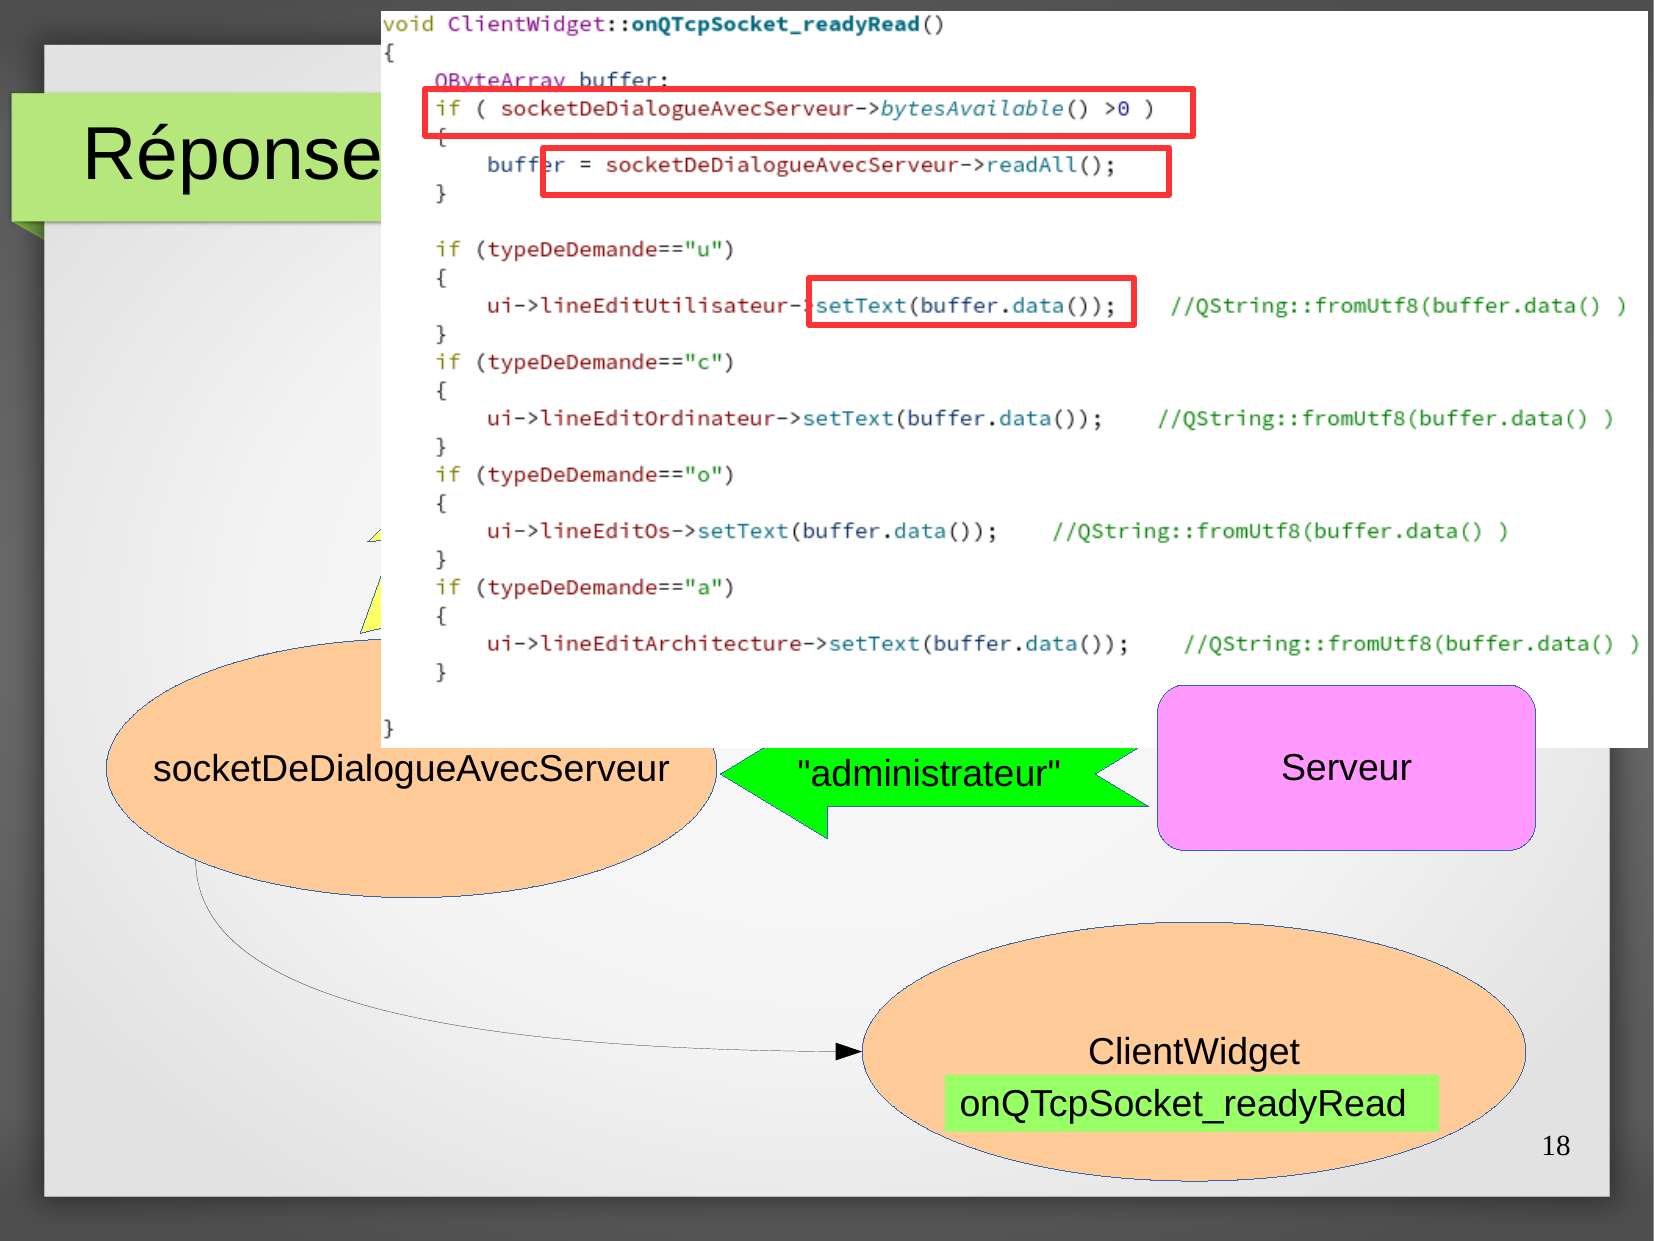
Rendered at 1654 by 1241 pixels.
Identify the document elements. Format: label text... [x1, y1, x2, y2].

text_box [367, 528, 381, 542]
text_box Serveur [1157, 685, 1536, 851]
text_box ClientWidget [862, 922, 1526, 1182]
title Réponse du serveur [82, 94, 381, 213]
text_box [360, 575, 381, 634]
text_box onQTcpSocket_readyRead [944, 1074, 1439, 1132]
text_box socketDeDialogueAvecServeur [106, 639, 717, 898]
picture [0, 0, 1654, 1241]
text_box "administrateur" [720, 748, 1149, 839]
